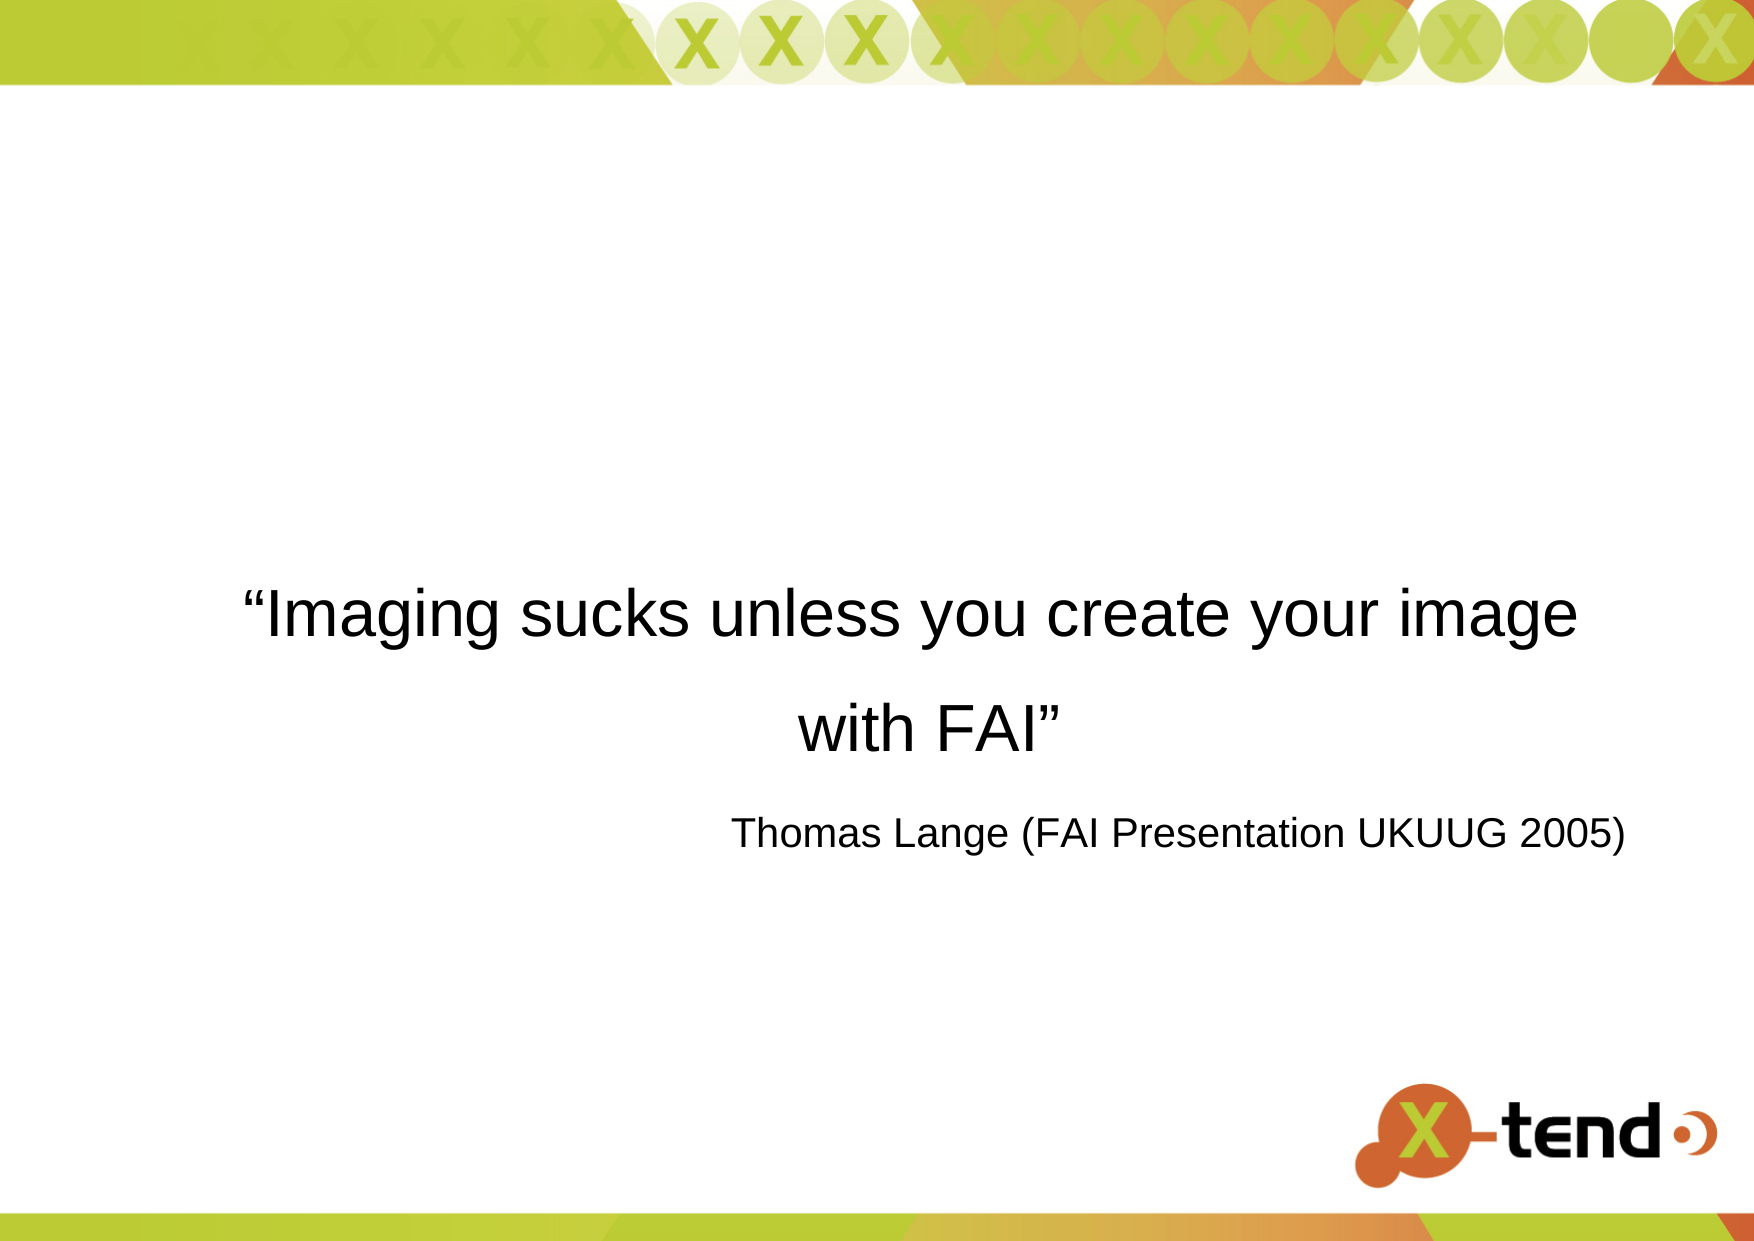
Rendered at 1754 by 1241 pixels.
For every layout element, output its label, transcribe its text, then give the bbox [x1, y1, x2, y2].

picture [0, 0, 1754, 1241]
subtitle “Imaging sucks unless you create your image with FAI” Thomas Lange (FAI Presentation UKUUG 2005) [161, 266, 1627, 1127]
